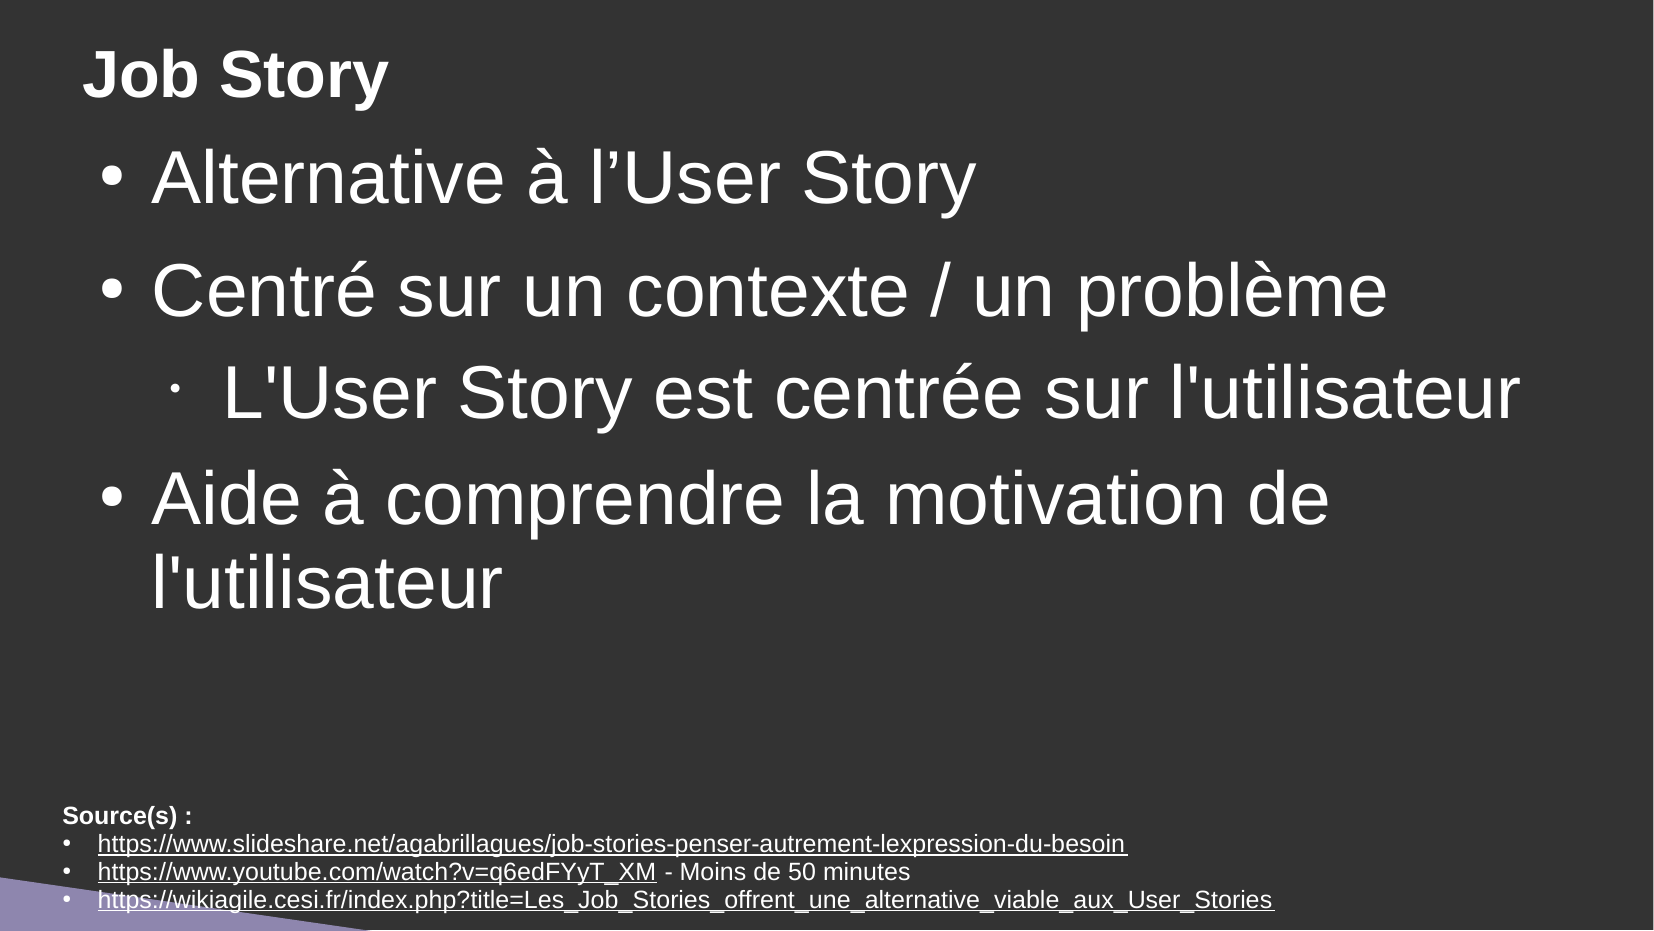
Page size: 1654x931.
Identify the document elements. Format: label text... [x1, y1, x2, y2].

title Job Story [82, 37, 1571, 122]
list Alternative à l’User Story Centré sur un contexte / un problème L'User Story est centrée sur l'utilisateur Aide à comprendre la motivation de l'utilisateur [80, 135, 1620, 777]
text_box Source(s) : https://www.slideshare.net/agabrillagues/job-stories-penser-autrement-lexpression-du-besoin https://www.youtube.com/watch?v=q6edFYyT_XM - Moins de 50 minutes https://wikiagile.cesi.fr/index.php?title=Les_Job_Stories_offrent_une_alternative_viable_aux_User_Stories [47, 794, 1533, 922]
text_box [0, 877, 372, 931]
